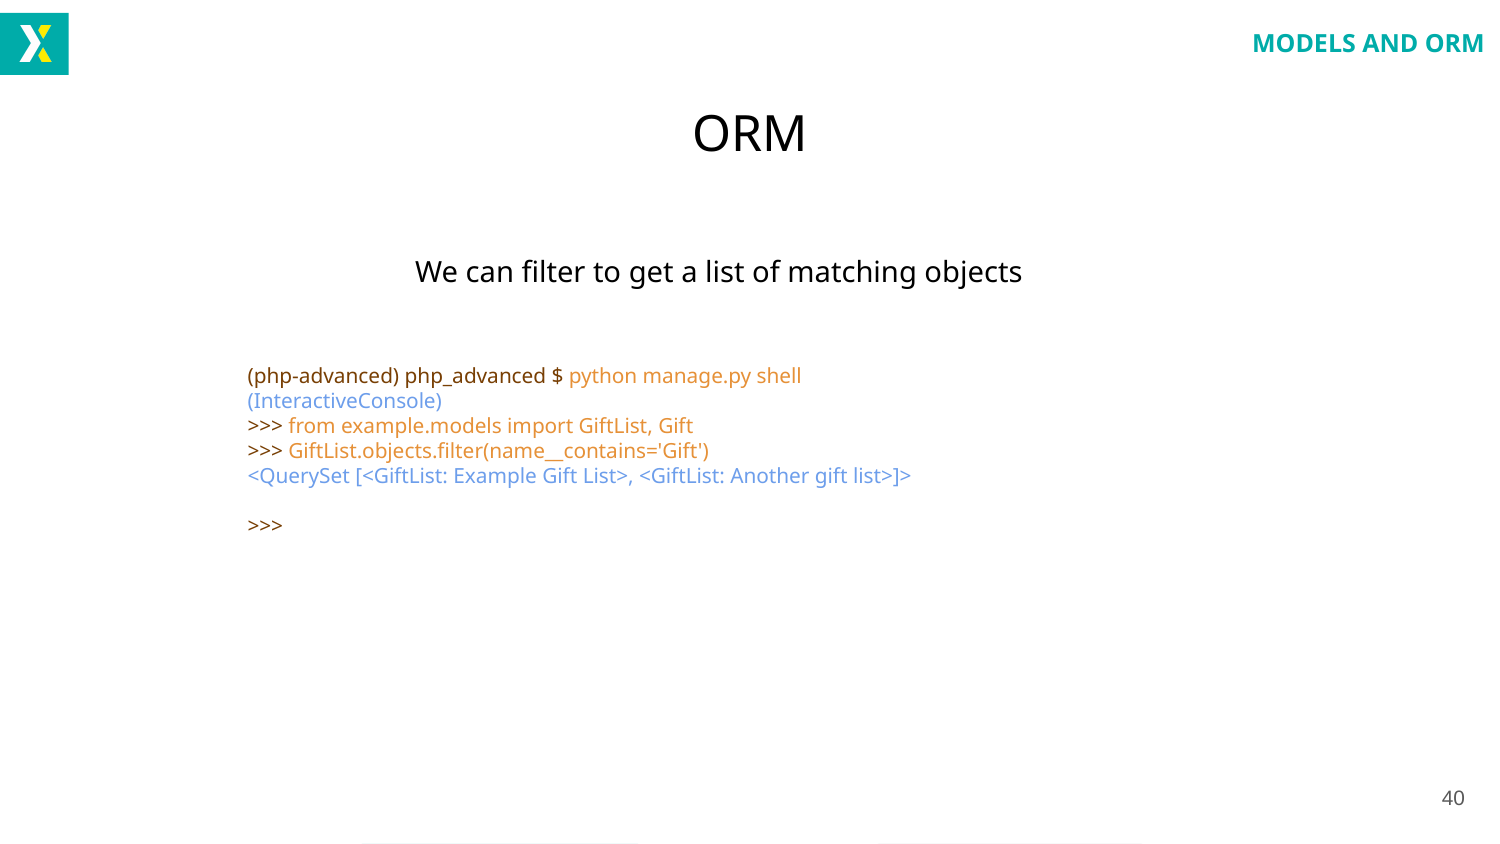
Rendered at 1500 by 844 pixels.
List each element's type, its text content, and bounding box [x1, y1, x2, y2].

text_box (php-advanced) php_advanced $ python manage.py shell (InteractiveConsole) >>> from example.models import GiftList, Gift >>> GiftList.objects.filter(name__contains='Gift') <QuerySet [<GiftList: Example Gift List>, <GiftList: Another gift list>]> >>> [232, 347, 1268, 770]
slide_number <number> [1389, 764, 1480, 830]
text_box We can filter to get a list of matching objects [71, 220, 1367, 664]
picture [17, 25, 54, 62]
text_box ORM [115, 86, 1385, 181]
